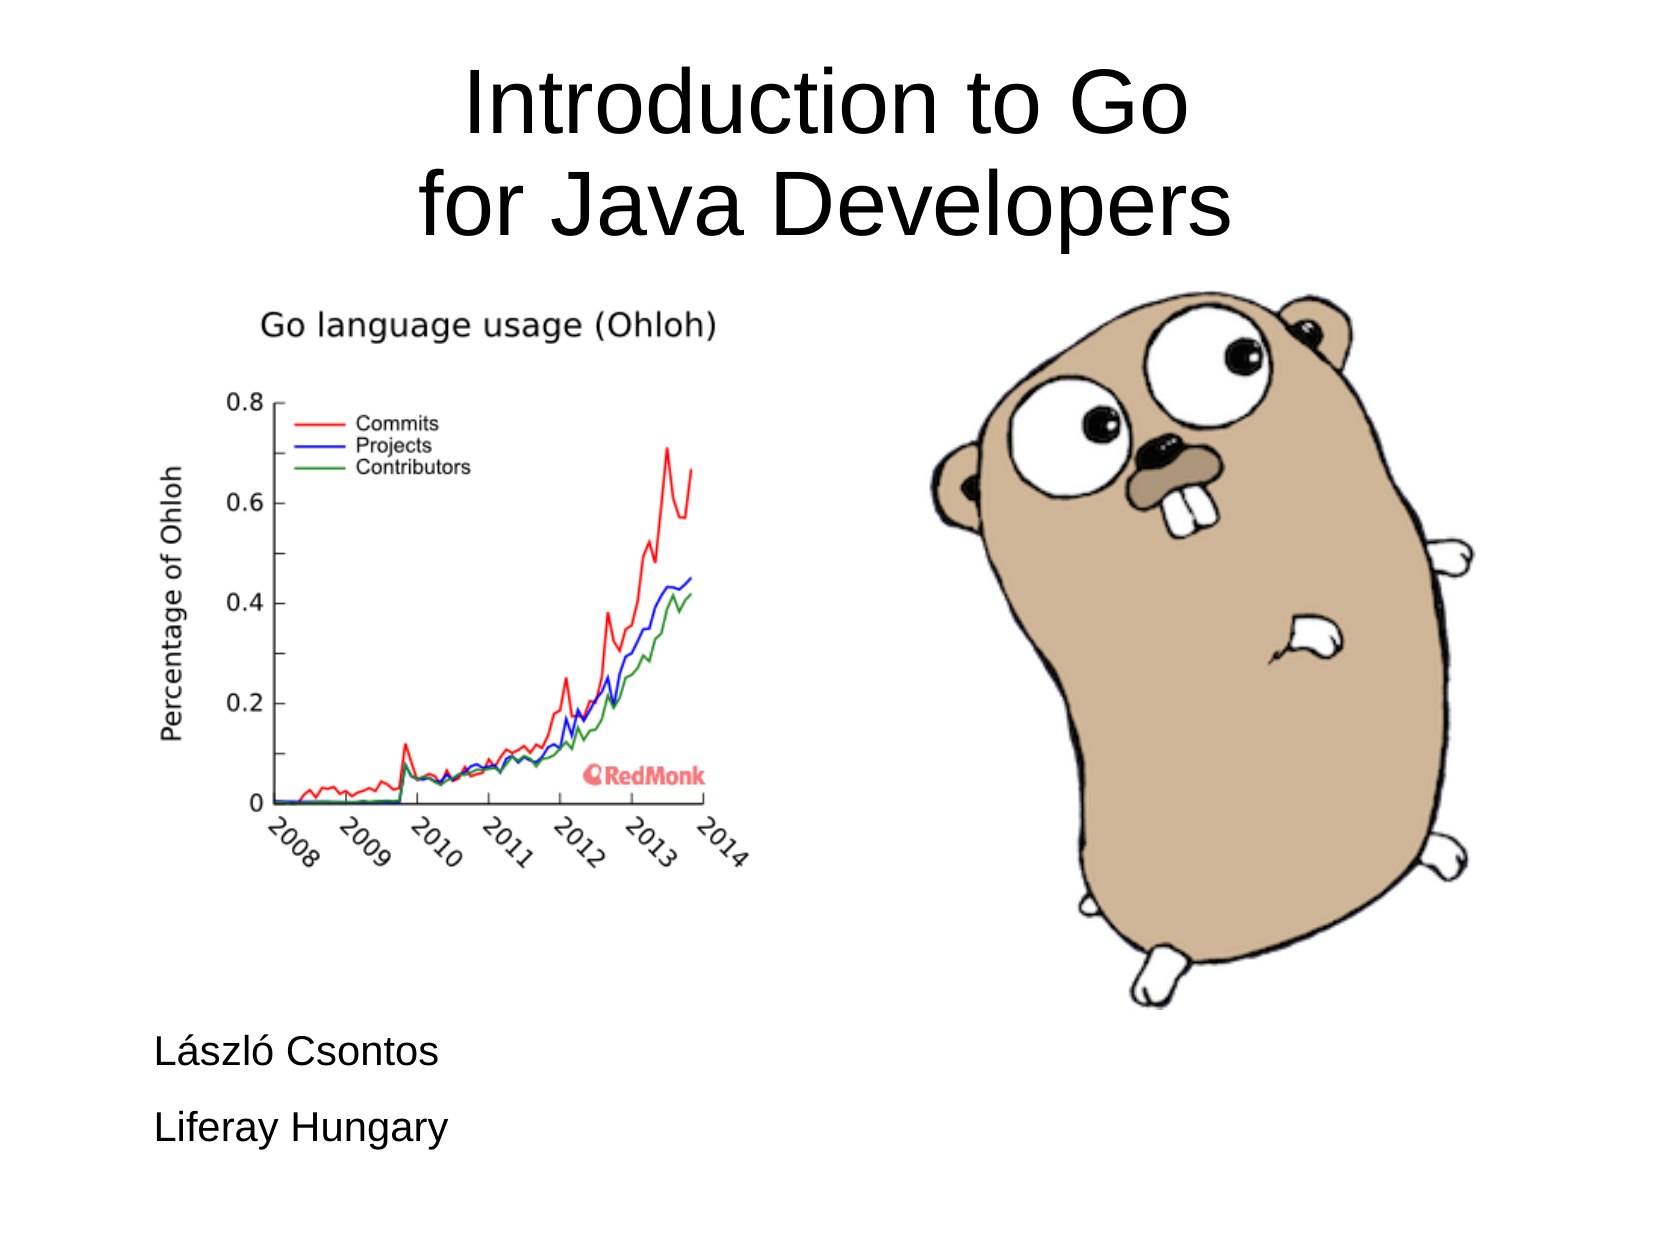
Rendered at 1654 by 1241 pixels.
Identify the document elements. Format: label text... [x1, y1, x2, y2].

list László Csontos Liferay Hungary [82, 1027, 809, 1165]
picture [82, 294, 809, 906]
title Introduction to Go for Java Developers [82, 49, 1571, 257]
picture [914, 290, 1502, 1010]
